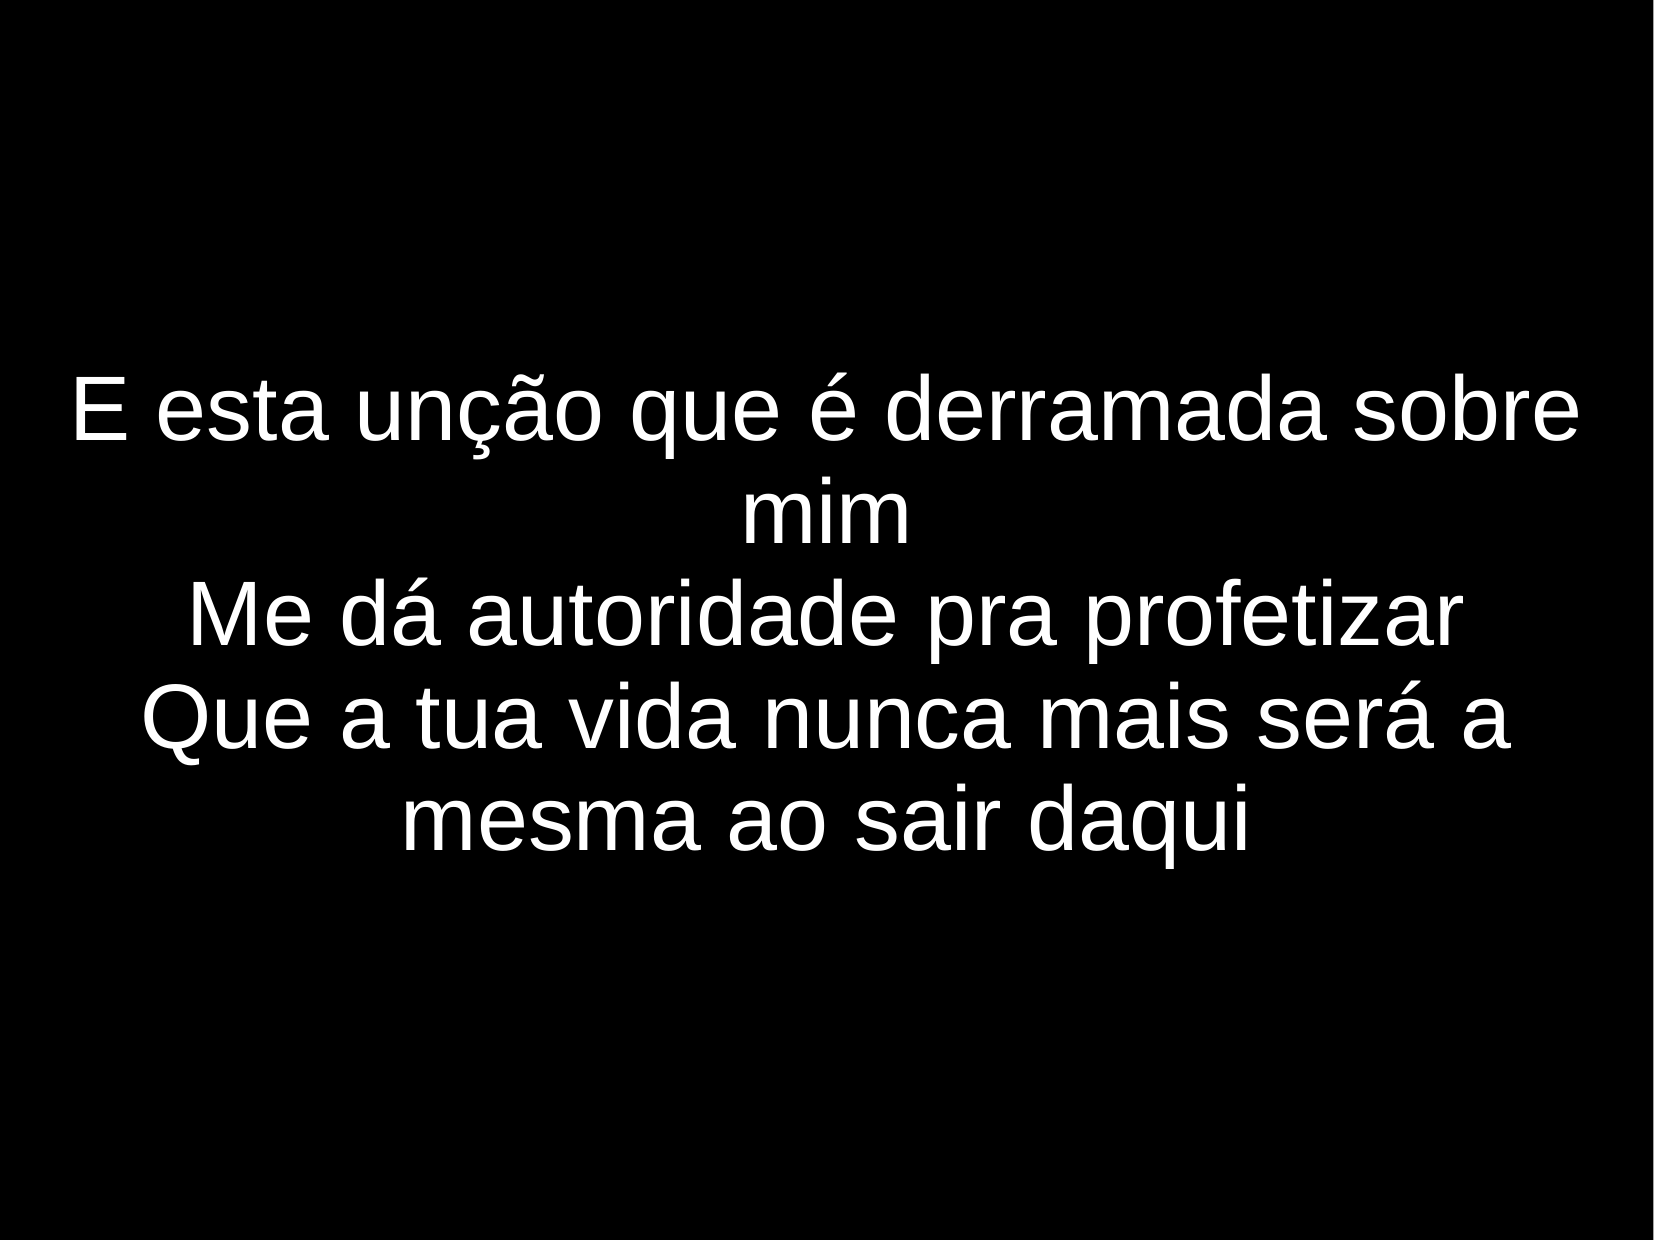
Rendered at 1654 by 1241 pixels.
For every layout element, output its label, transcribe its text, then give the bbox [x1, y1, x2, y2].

subtitle E esta unção que é derramada sobre mim Me dá autoridade pra profetizar Que a tua vida nunca mais será a mesma ao sair daqui [47, 35, 1607, 1193]
